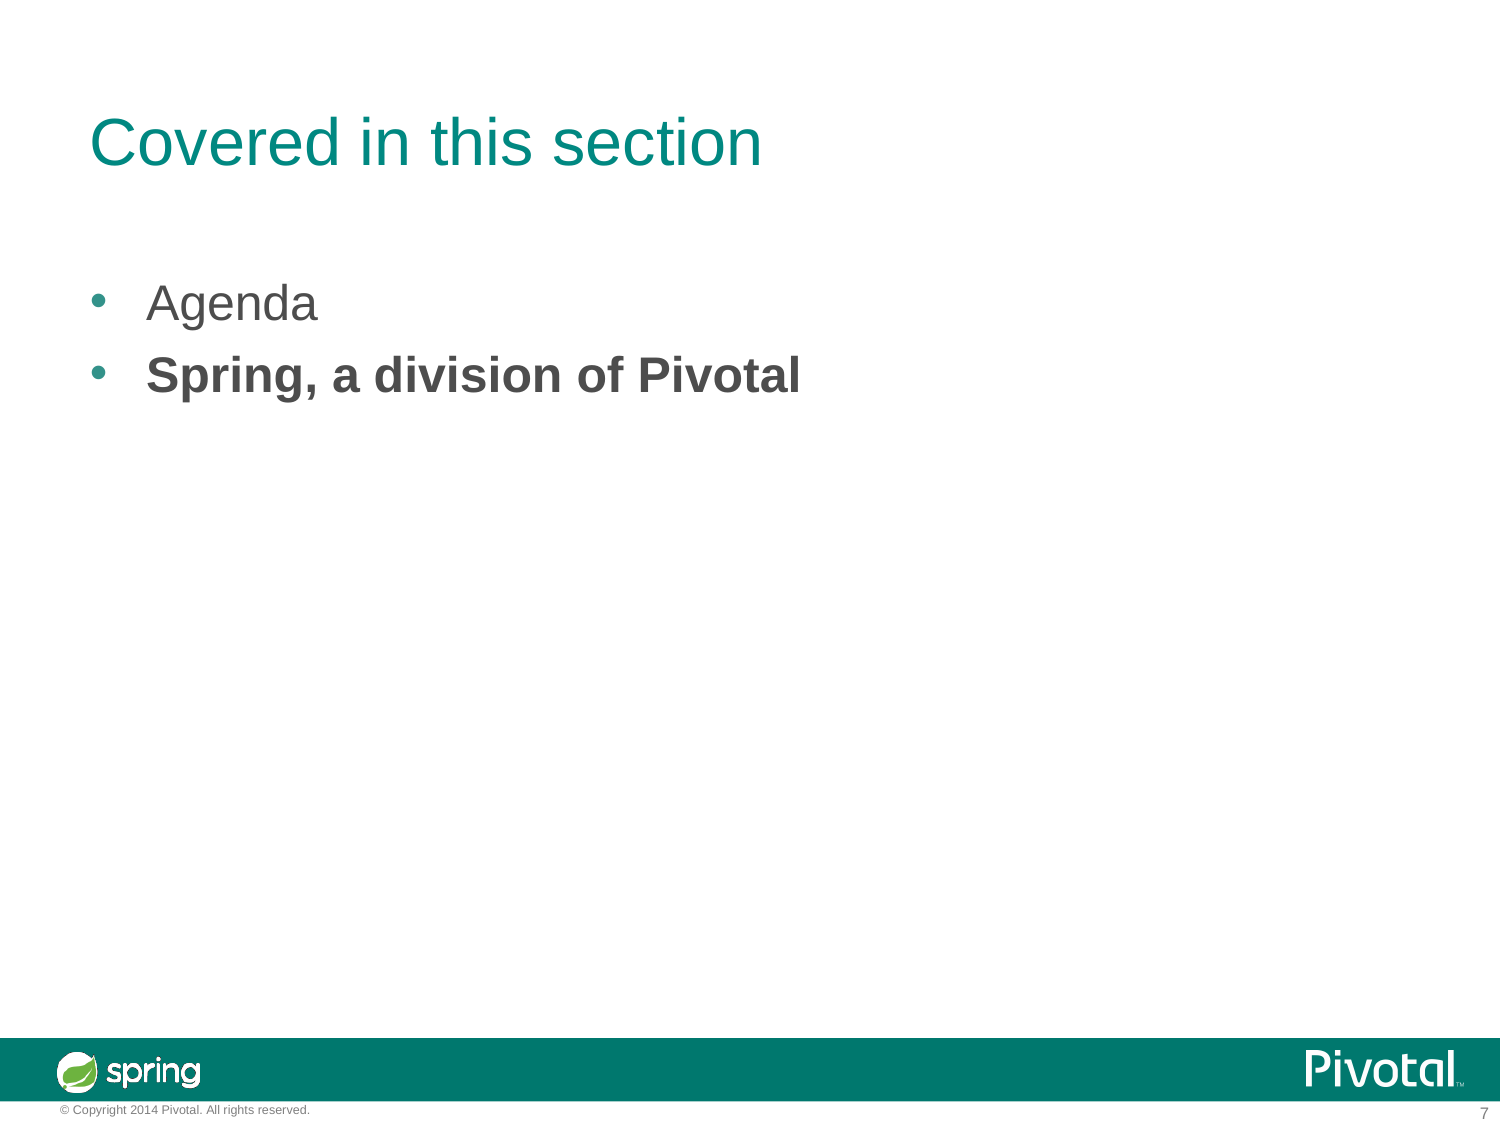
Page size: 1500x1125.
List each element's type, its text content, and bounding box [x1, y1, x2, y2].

picture [1306, 1050, 1464, 1087]
title Covered in this section [75, 45, 1426, 233]
list Agenda Spring, a division of Pivotal [75, 262, 1426, 1005]
picture [32, 1041, 210, 1103]
